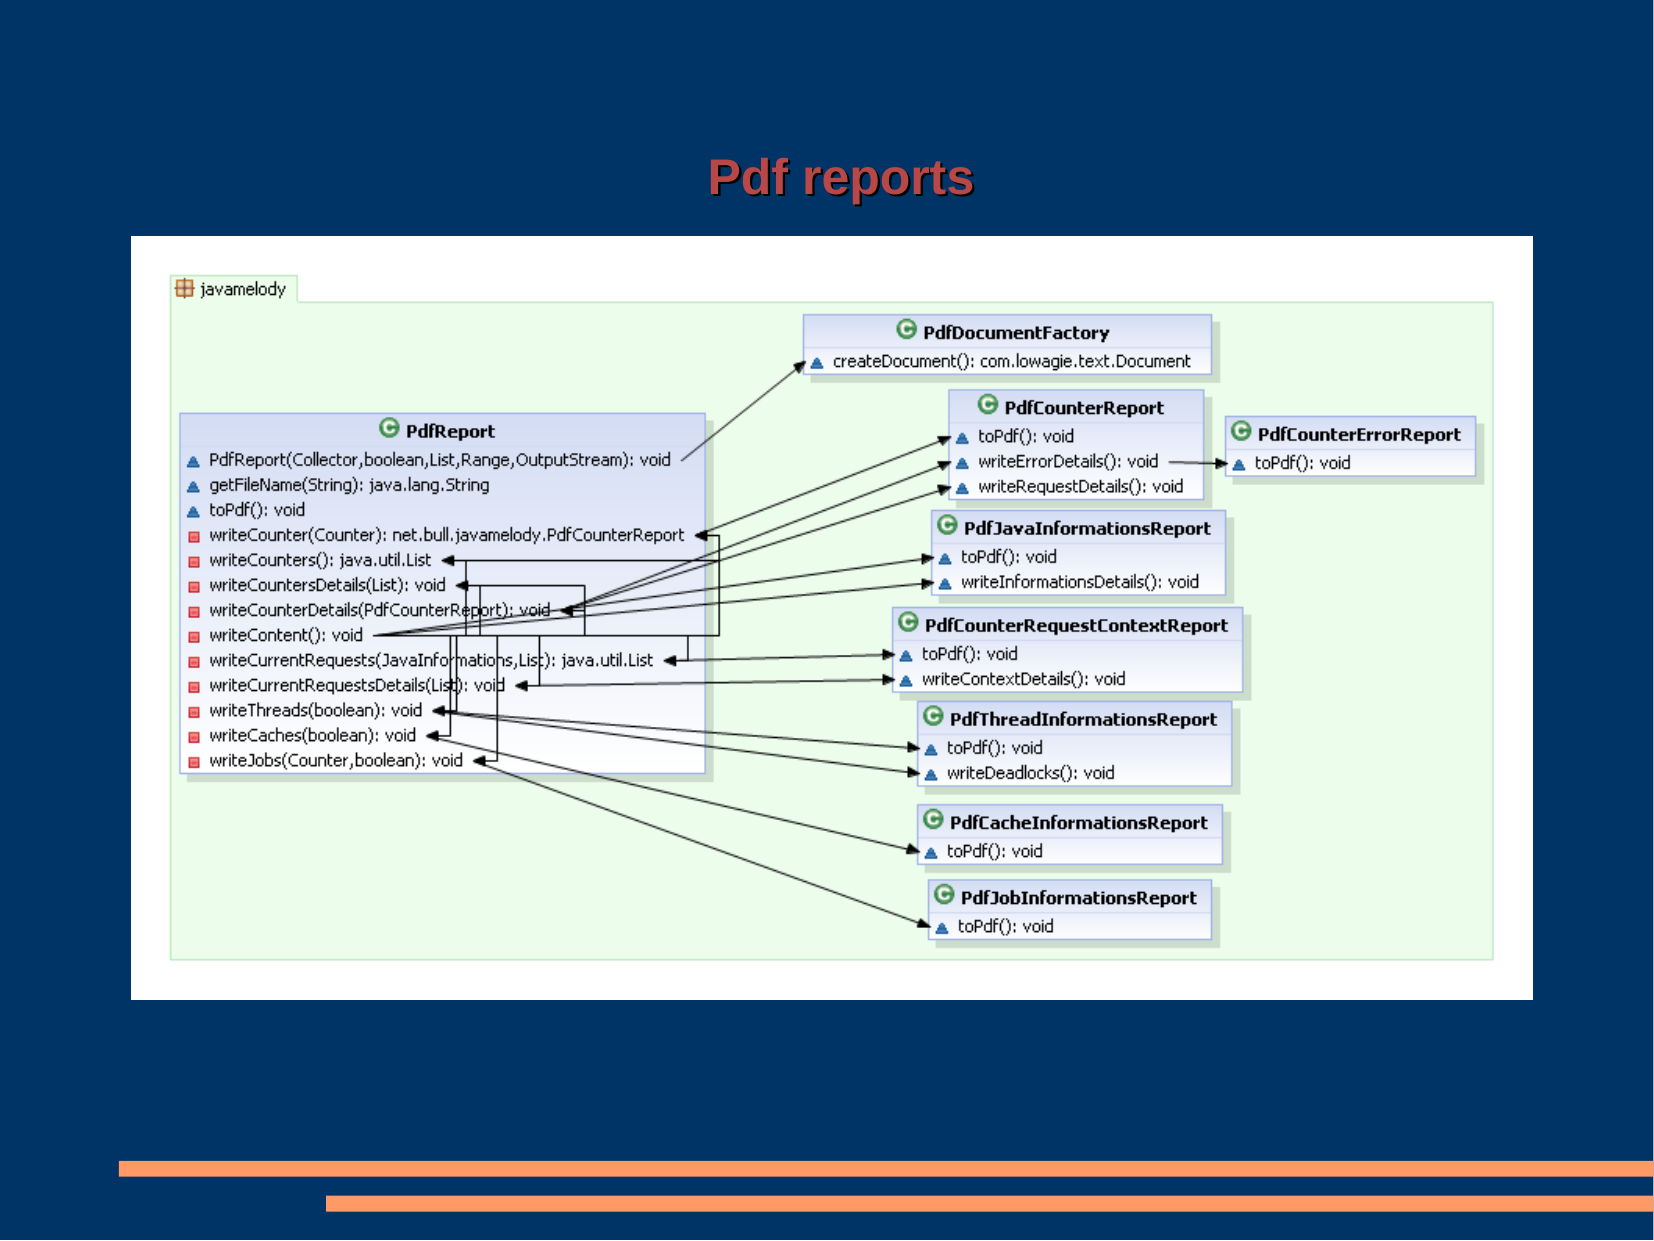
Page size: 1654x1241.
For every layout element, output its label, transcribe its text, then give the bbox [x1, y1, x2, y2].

text_box Pdf reports [692, 141, 1004, 236]
picture [131, 236, 1533, 1000]
